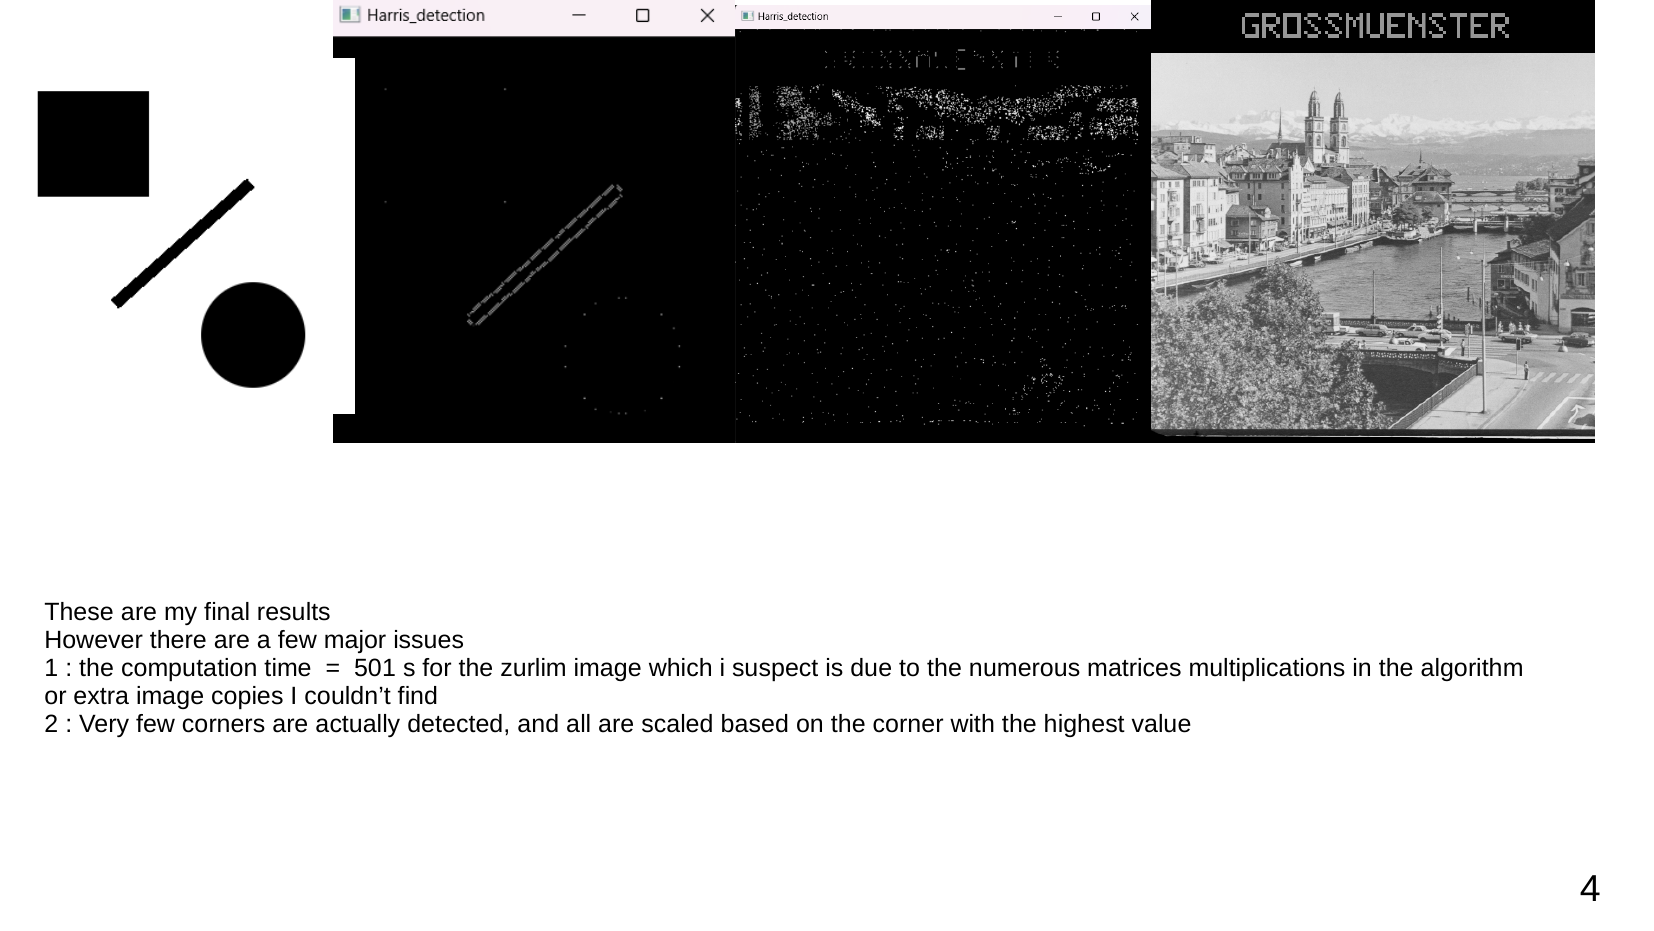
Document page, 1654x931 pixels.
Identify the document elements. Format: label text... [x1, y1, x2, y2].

text_box <numéro> [1564, 860, 1654, 931]
picture [0, 0, 1595, 443]
text_box These are my final results However there are a few major issues 1 : the computation time = 501 s for the zurlim image which i suspect is due to the numerous matrices multiplications in the algorithm or extra image copies I couldn’t find 2 : Very few corners are actually detected, and all are scaled based on the corner with the highest value [29, 590, 1565, 768]
